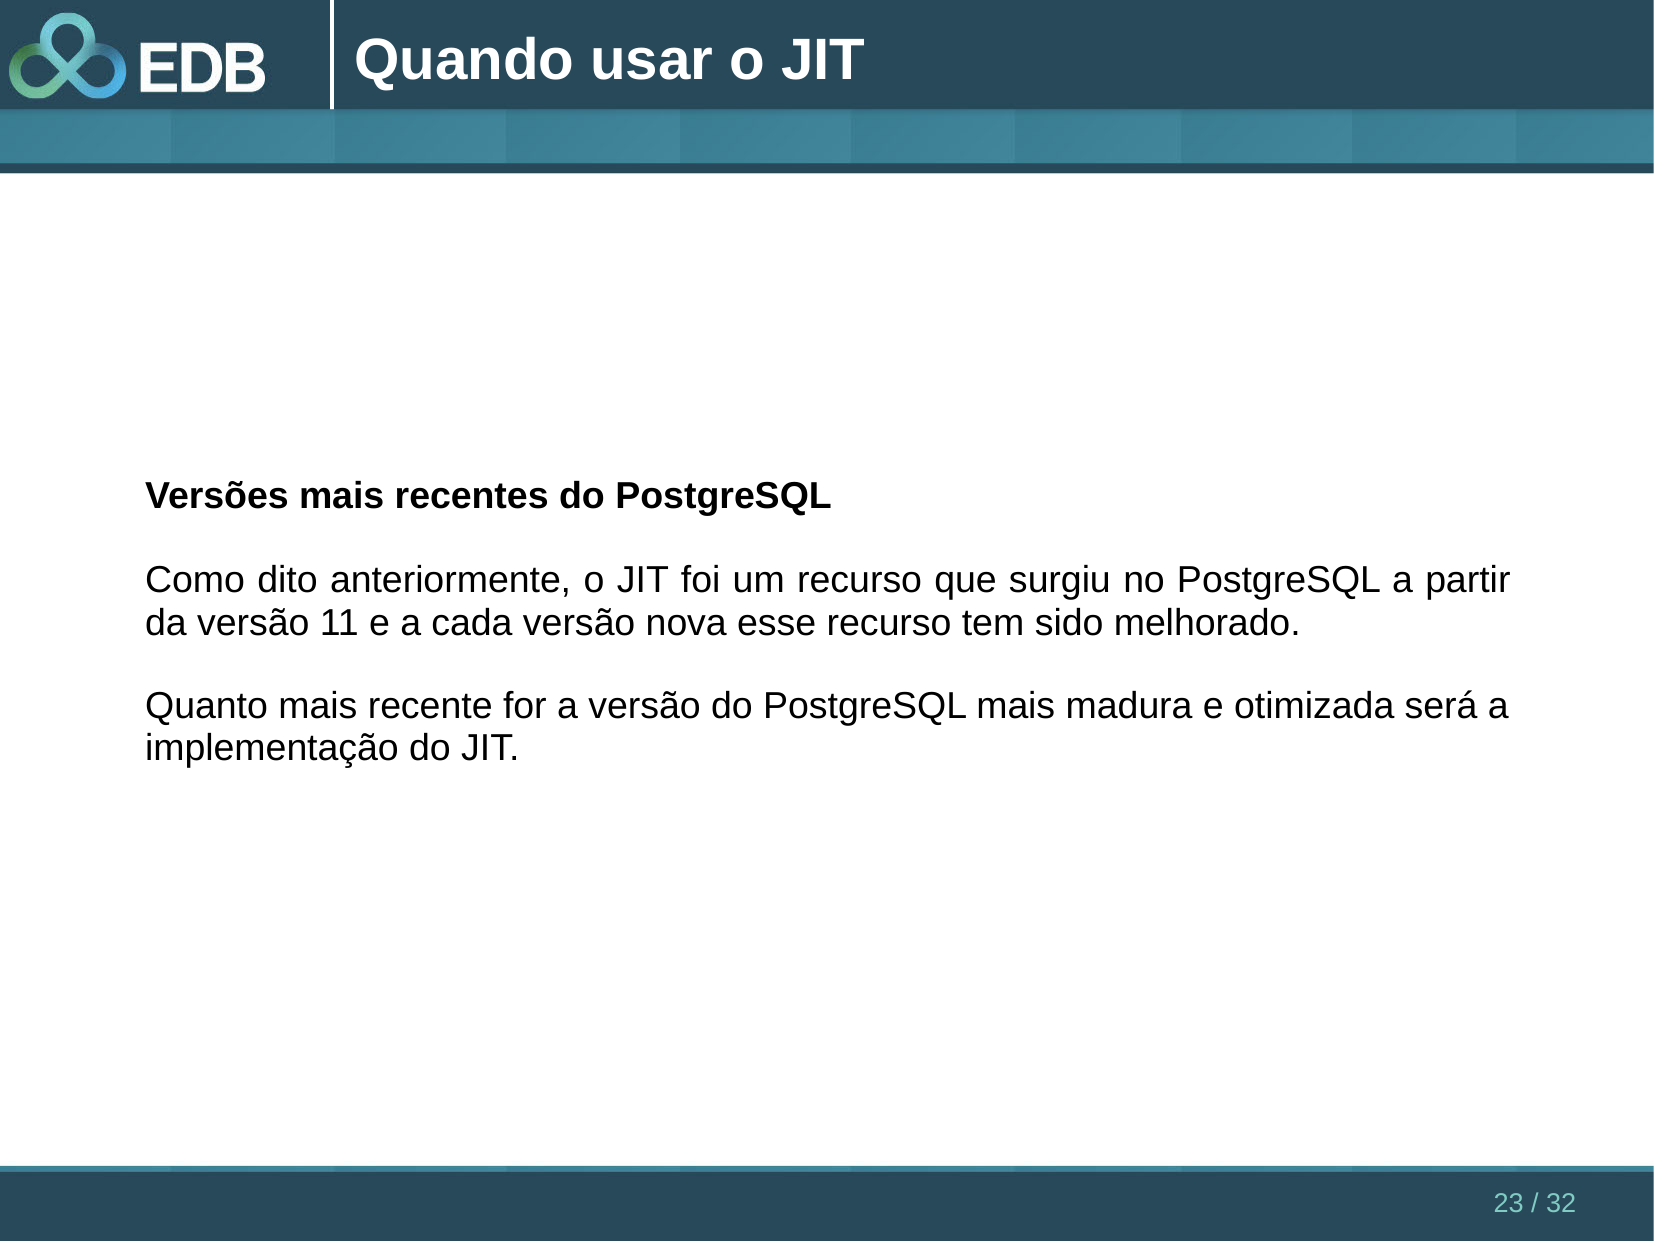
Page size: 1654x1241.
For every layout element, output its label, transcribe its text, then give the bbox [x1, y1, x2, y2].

title Quando usar o JIT [354, 26, 1595, 92]
picture [0, 0, 1654, 1241]
text_box Versões mais recentes do PostgreSQL Como dito anteriormente, o JIT foi um recurso que surgiu no PostgreSQL a partir da versão 11 e a cada versão nova esse recurso tem sido melhorado. Quanto mais recente for a versão do PostgreSQL mais madura e otimizada será a implementação do JIT. [130, 467, 1527, 777]
